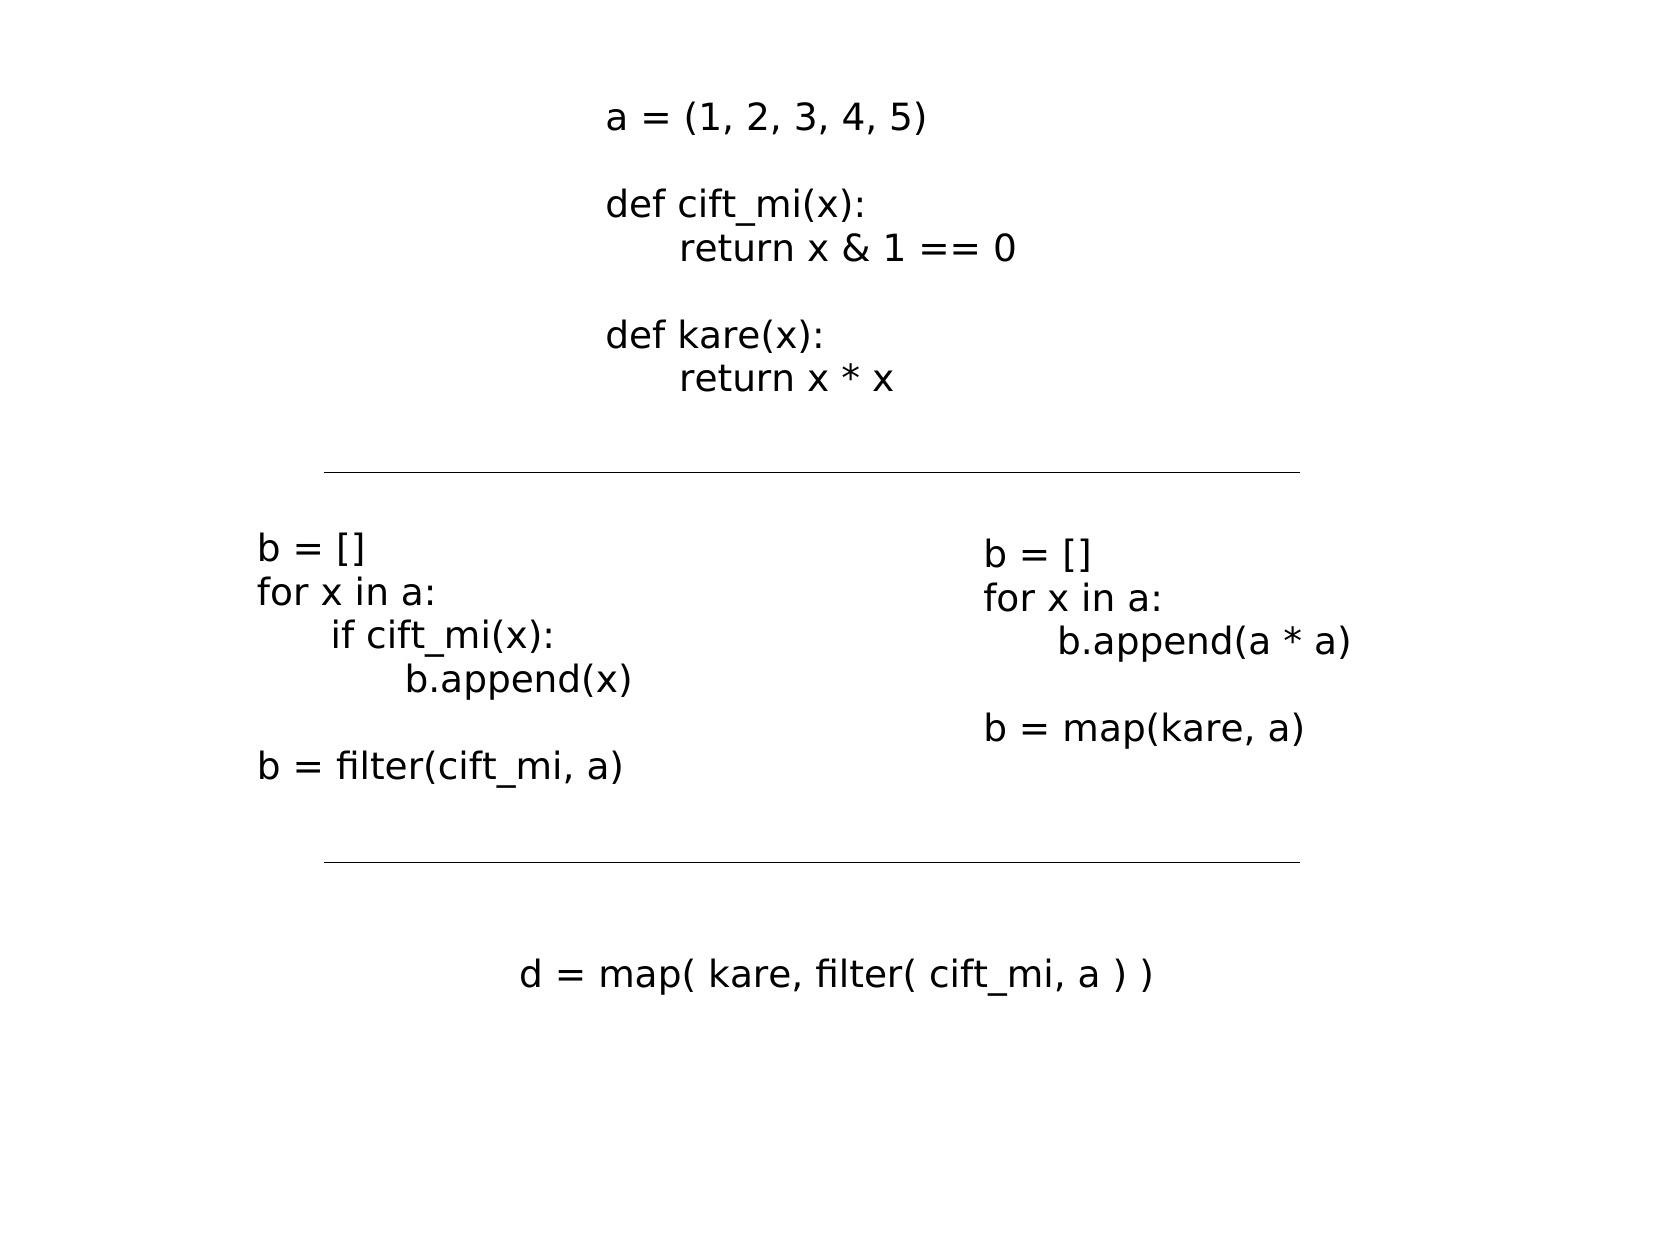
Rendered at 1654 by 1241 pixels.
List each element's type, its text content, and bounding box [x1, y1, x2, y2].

text_box b = [] for x in a: b.append(a * a) b = map(kare, a) [968, 525, 1367, 759]
text_box b = [] for x in a: if cift_mi(x): b.append(x) b = filter(cift_mi, a) [242, 519, 648, 883]
text_box d = map( kare, filter( cift_mi, a ) ) [504, 944, 1171, 1004]
text_box a = (1, 2, 3, 4, 5) def cift_mi(x): return x & 1 == 0 def kare(x): return x * x [590, 88, 1033, 409]
